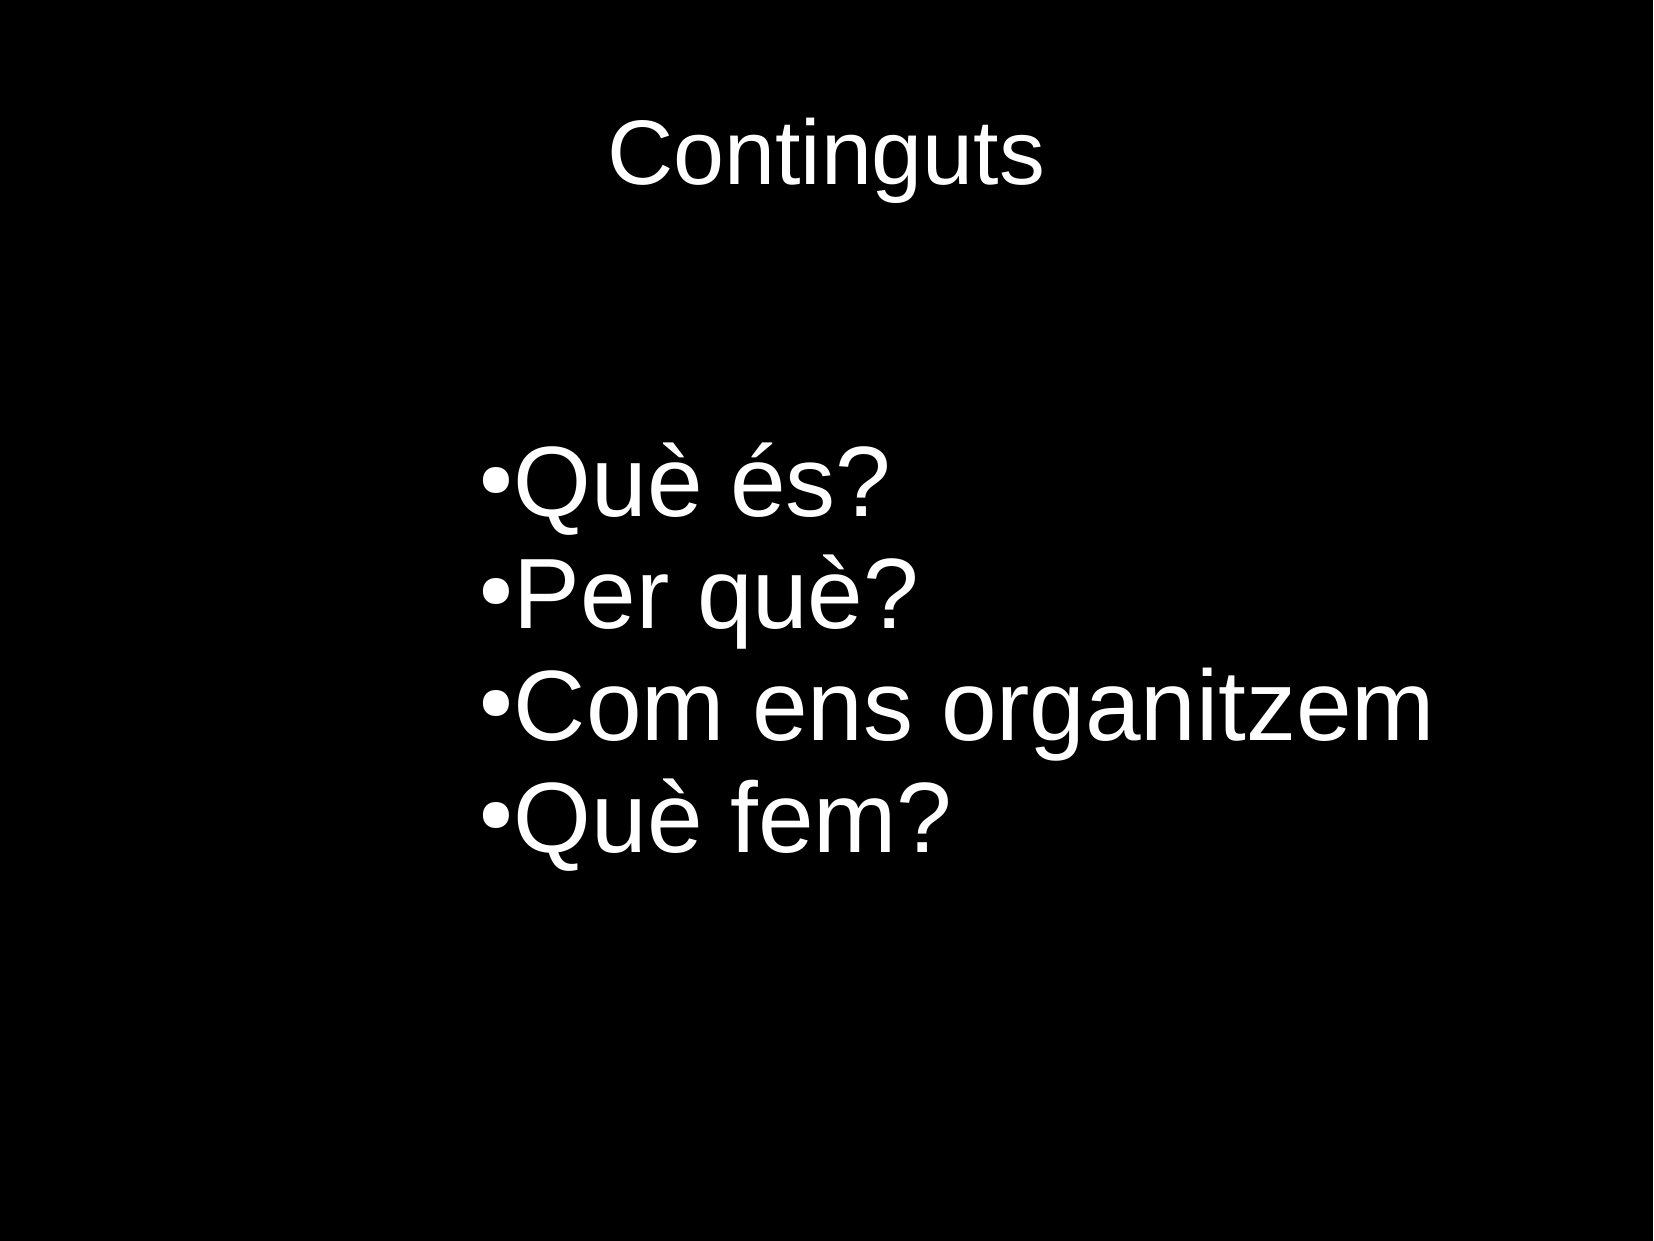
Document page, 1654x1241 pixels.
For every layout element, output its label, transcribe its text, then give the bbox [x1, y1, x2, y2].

subtitle Què és? Per què? Com ens organitzem Què fem? [478, 290, 1494, 1010]
title Continguts [82, 49, 1571, 257]
